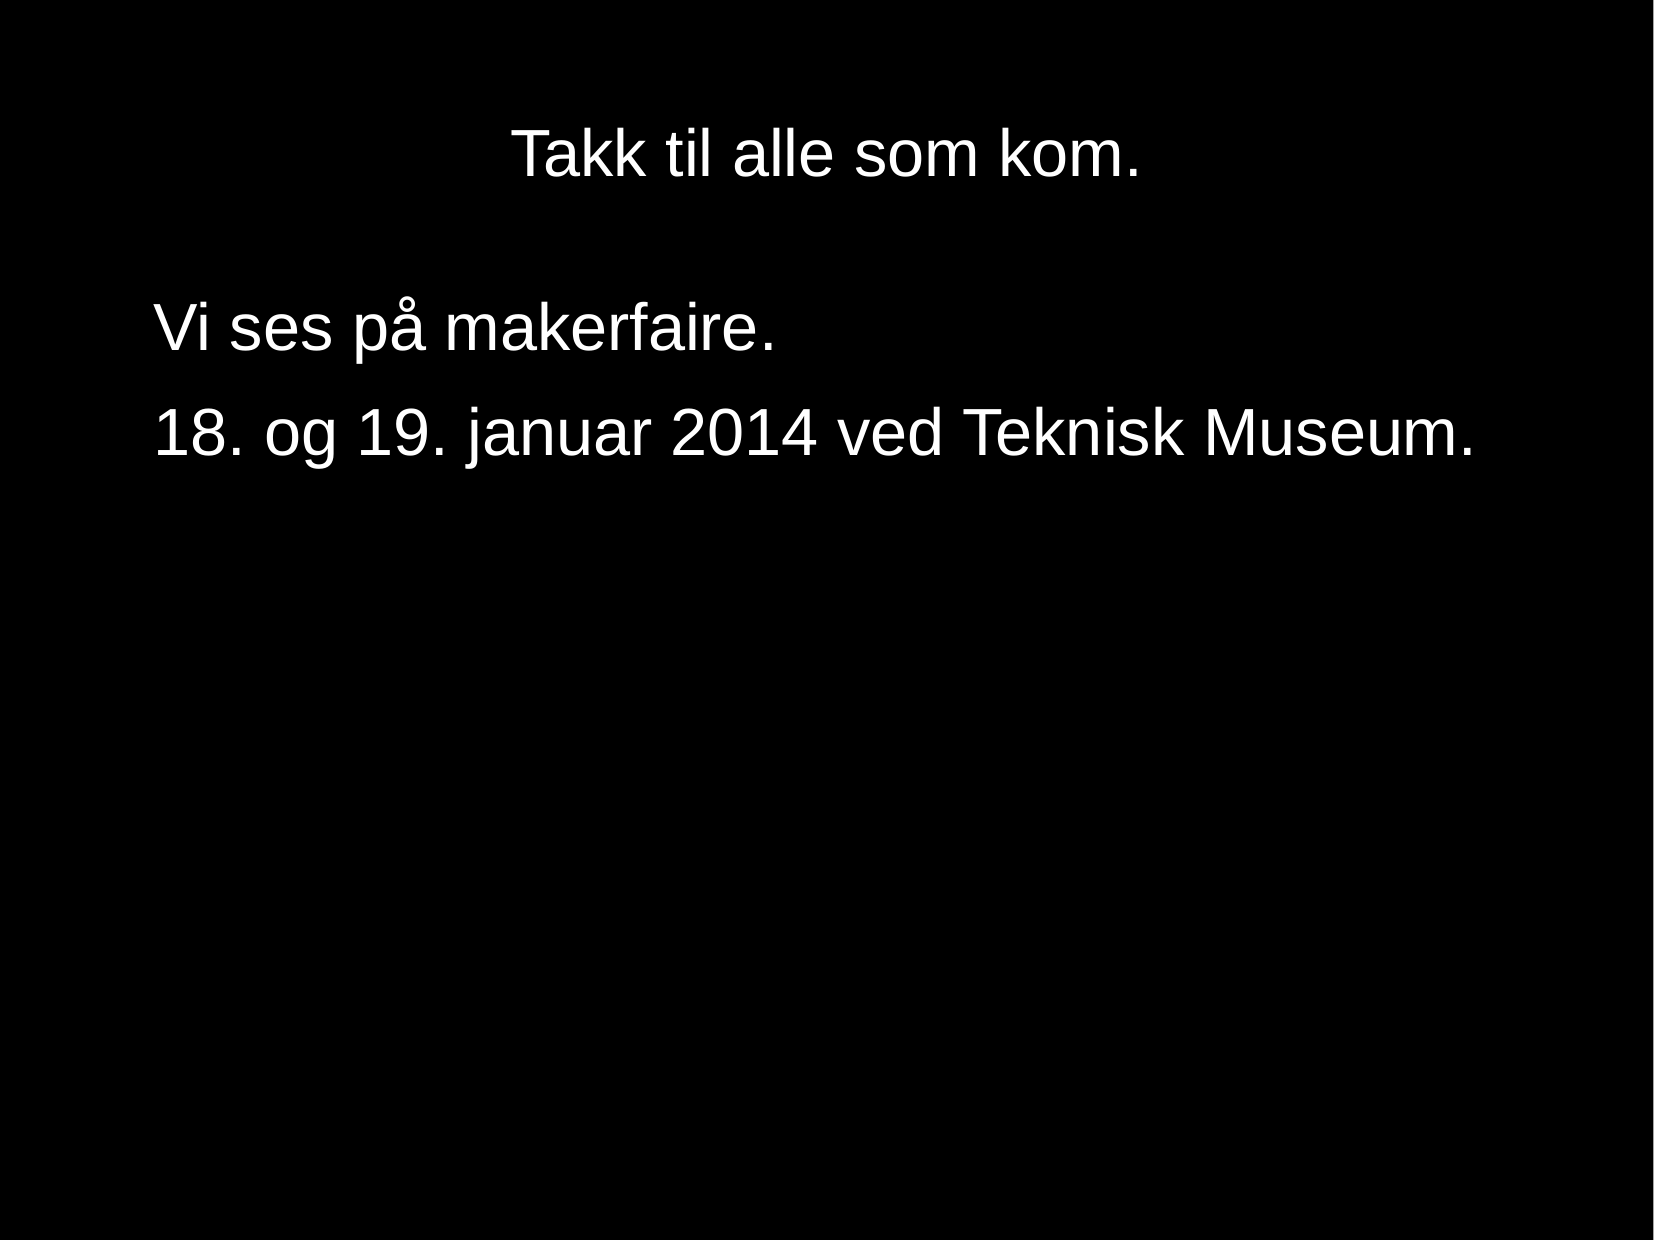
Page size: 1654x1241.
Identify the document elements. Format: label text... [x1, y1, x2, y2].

list Vi ses på makerfaire. 18. og 19. januar 2014 ved Teknisk Museum. [82, 290, 1571, 1010]
title Takk til alle som kom. [82, 49, 1571, 257]
